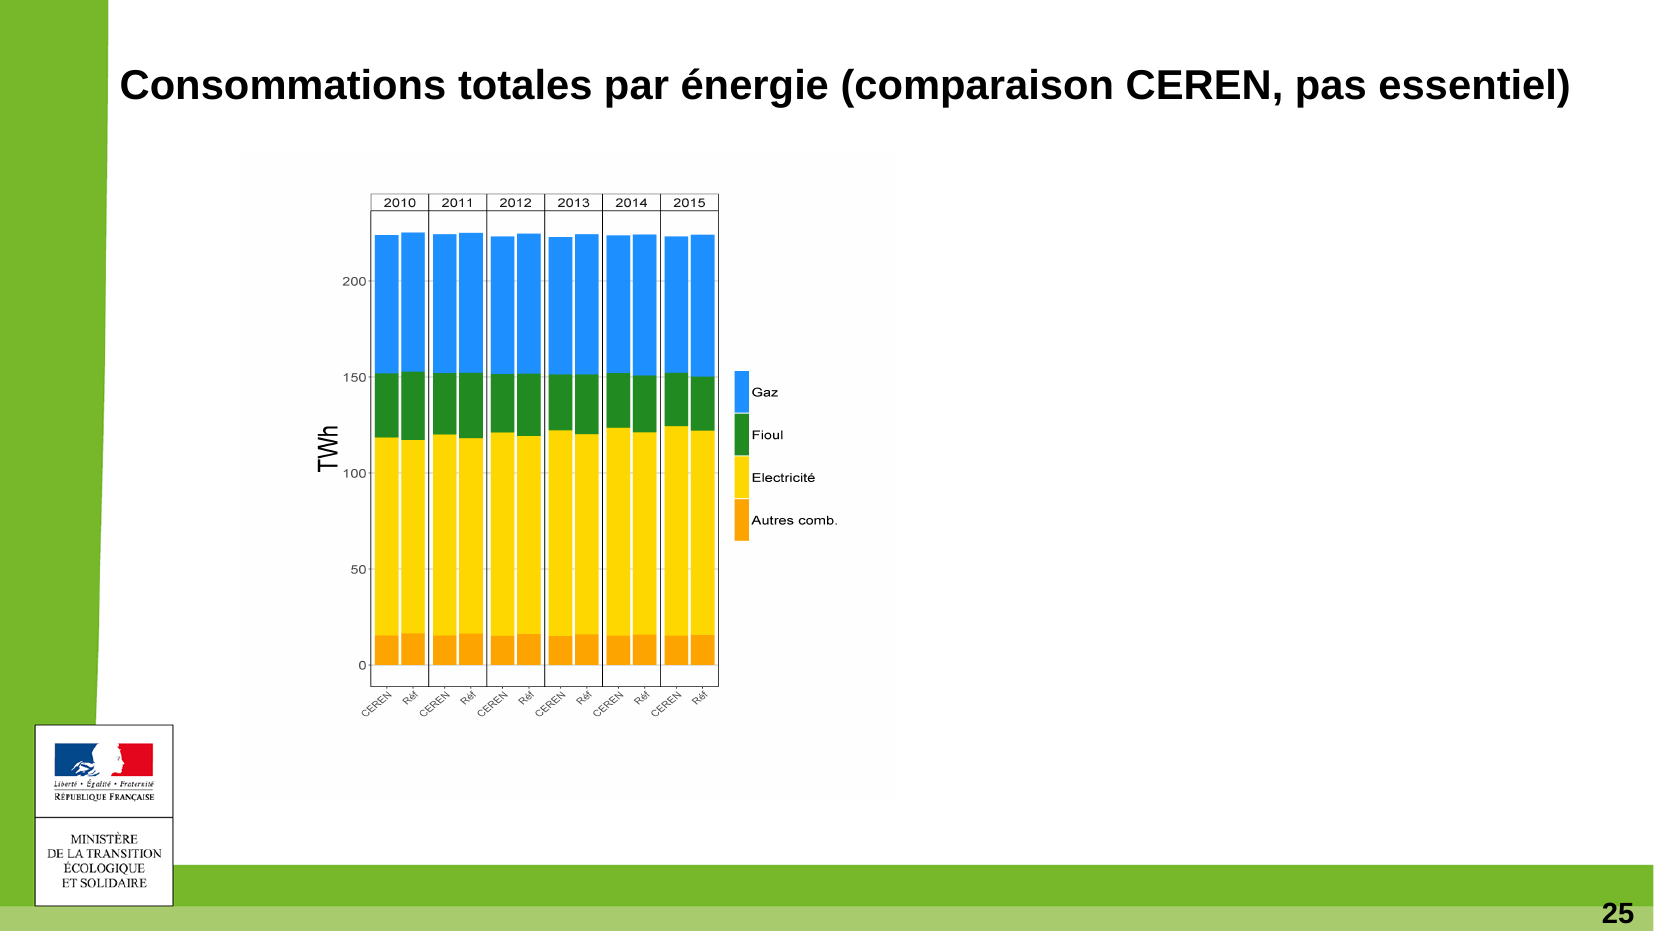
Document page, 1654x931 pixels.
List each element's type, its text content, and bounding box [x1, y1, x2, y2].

picture [0, 0, 1654, 931]
title Consommations totales par énergie (comparaison CEREN, pas essentiel) [119, 25, 1608, 145]
list [186, 123, 1517, 837]
